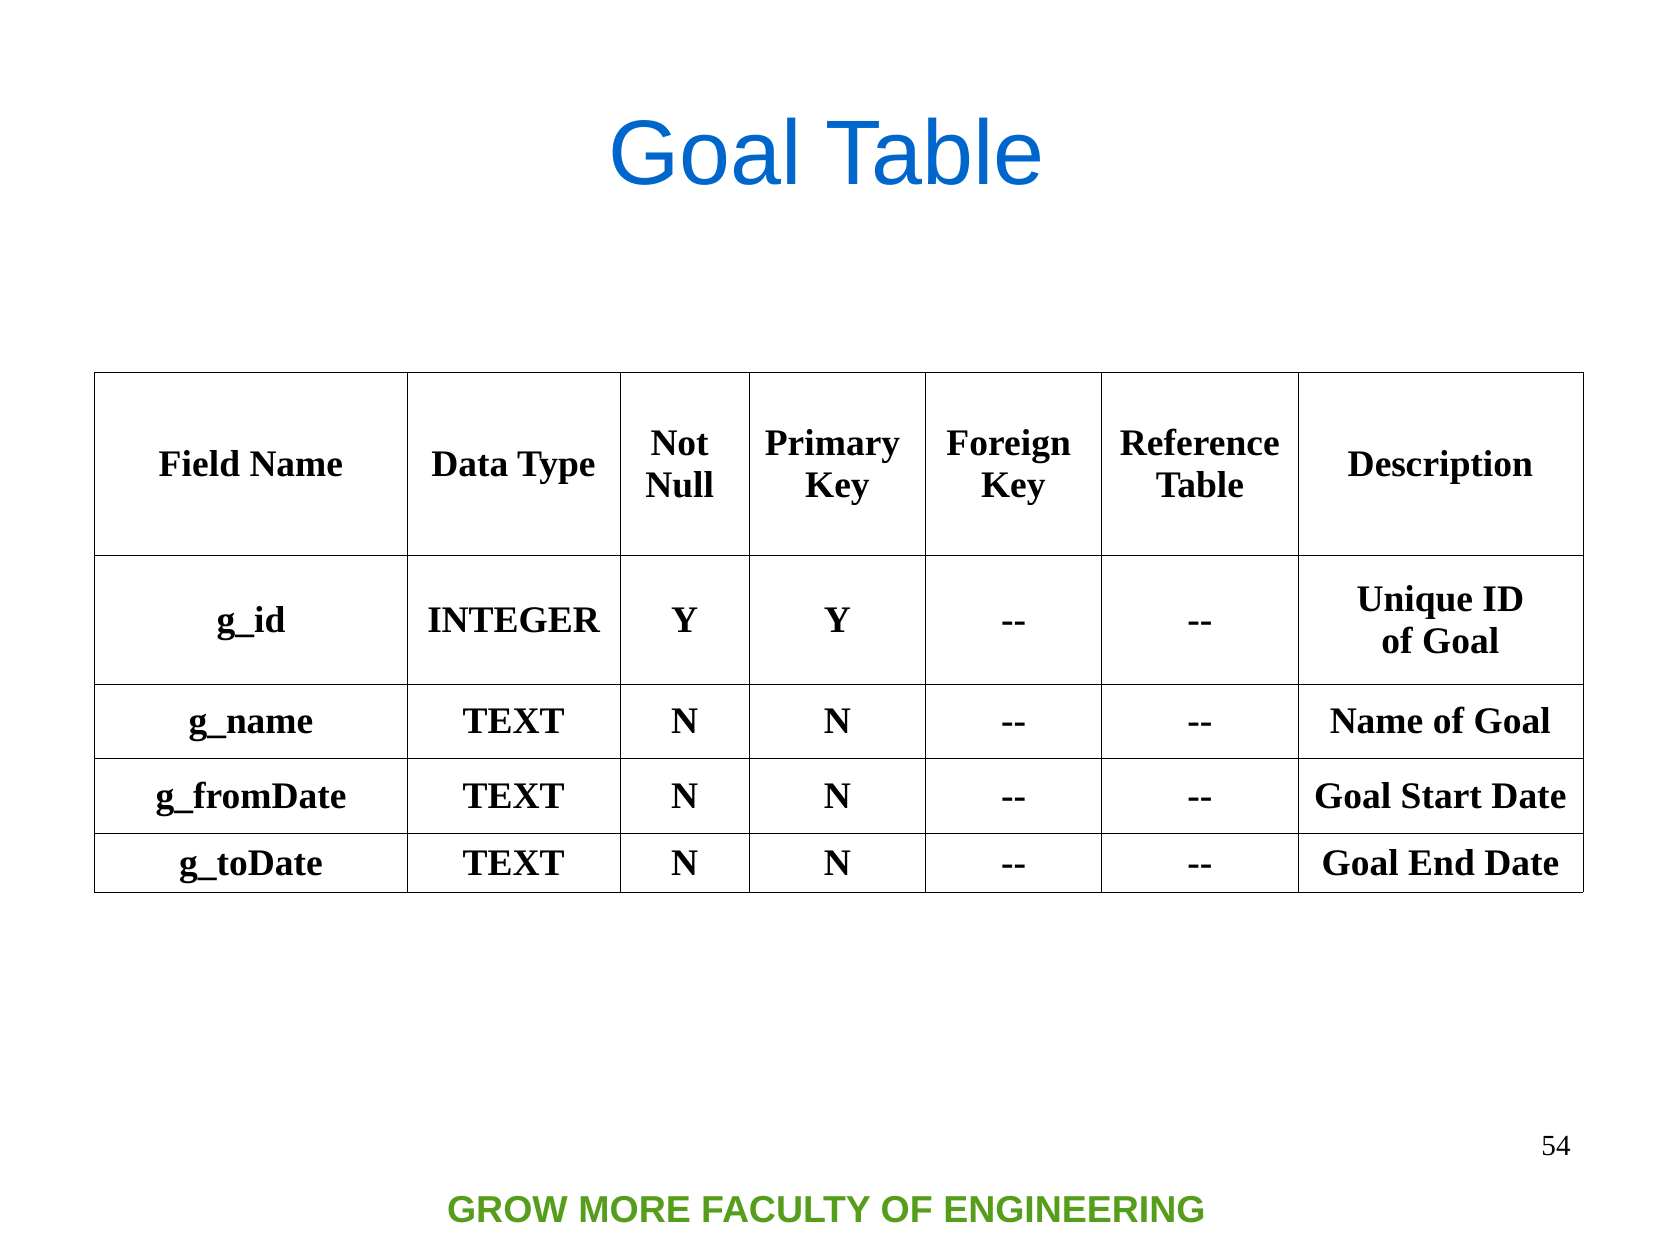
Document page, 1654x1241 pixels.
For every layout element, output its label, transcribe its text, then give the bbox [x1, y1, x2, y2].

table_cell Goal End Date [1299, 834, 1583, 892]
table_cell N [621, 834, 749, 892]
table_cell g_name [95, 685, 407, 758]
table_header Foreign Key [926, 373, 1101, 555]
table_cell -- [1102, 759, 1298, 833]
table_cell -- [926, 759, 1101, 833]
table_cell N [750, 685, 925, 758]
table_cell Goal Start Date [1299, 759, 1583, 833]
table_cell TEXT [408, 759, 620, 833]
table_cell Unique ID of Goal [1299, 556, 1583, 684]
table_cell -- [1102, 685, 1298, 758]
table_header Data Type [408, 373, 620, 555]
table_cell -- [926, 834, 1101, 892]
table_cell Y [750, 556, 925, 684]
table_cell g_toDate [95, 834, 407, 892]
table_header Not Null [621, 373, 749, 555]
table_header Description [1299, 373, 1583, 555]
table_header Reference Table [1102, 373, 1298, 555]
table_cell -- [926, 556, 1101, 684]
table_cell -- [1102, 834, 1298, 892]
table_cell N [621, 759, 749, 833]
table_cell -- [1102, 556, 1298, 684]
table_cell INTEGER [408, 556, 620, 684]
table_cell -- [926, 685, 1101, 758]
table_cell Y [621, 556, 749, 684]
table_cell TEXT [408, 685, 620, 758]
table_cell TEXT [408, 834, 620, 892]
title Goal Table [82, 49, 1571, 257]
table_cell g_fromDate [95, 759, 407, 833]
table_cell Name of Goal [1299, 685, 1583, 758]
table_header Field Name [95, 373, 407, 555]
table_header Primary Key [750, 373, 925, 555]
table_cell N [621, 685, 749, 758]
table_cell N [750, 834, 925, 892]
table_cell g_id [95, 556, 407, 684]
table_cell N [750, 759, 925, 833]
